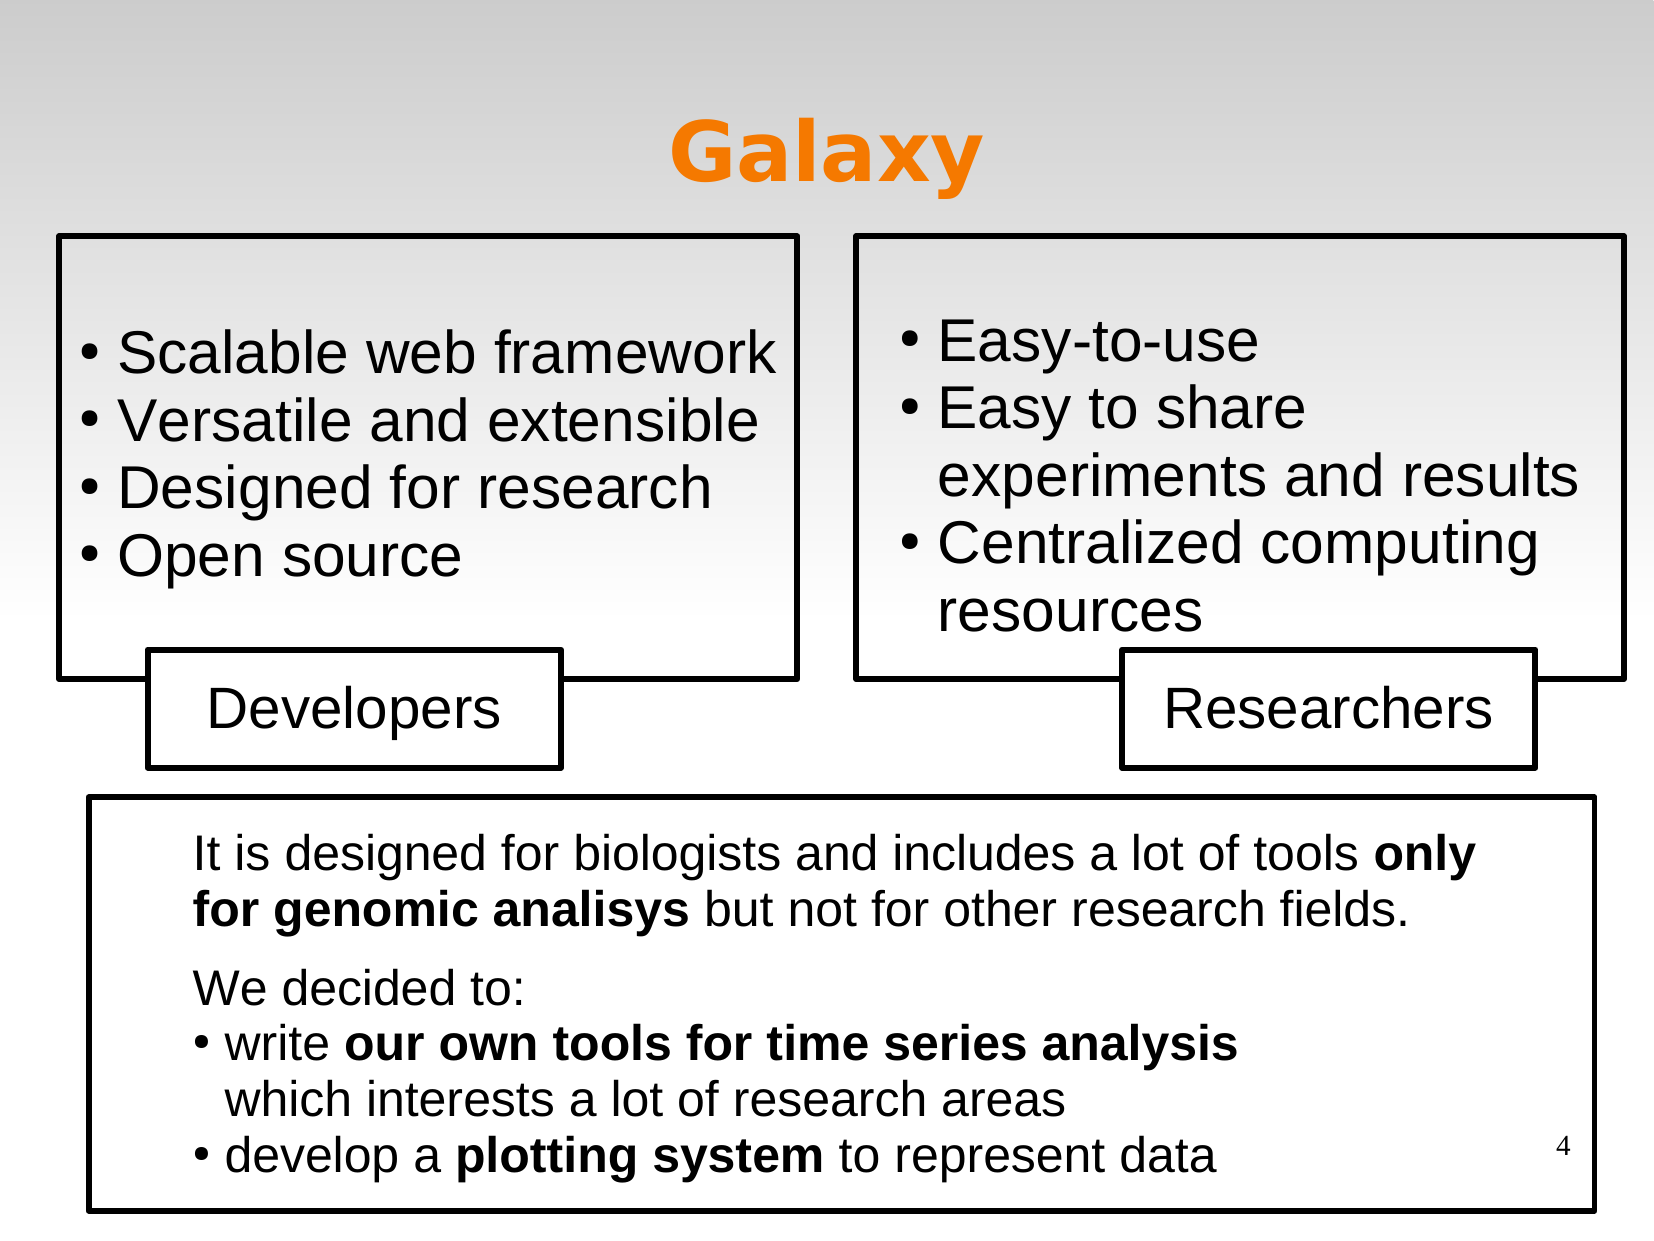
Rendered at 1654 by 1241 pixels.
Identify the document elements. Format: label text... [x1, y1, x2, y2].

text_box Scalable web framework Versatile and extensible Designed for research Open source [59, 236, 798, 680]
text_box Developers [147, 649, 562, 768]
text_box It is designed for biologists and includes a lot of tools only for genomic analisys but not for other research fields. We decided to: write our own tools for time series analysis which interests a lot of research areas develop a plotting system to represent data [88, 797, 1595, 1211]
text_box Researchers [1122, 649, 1536, 768]
title Galaxy [82, 56, 1571, 250]
text_box Easy-to-use Easy to share experiments and results Centralized computing resources [856, 236, 1625, 680]
